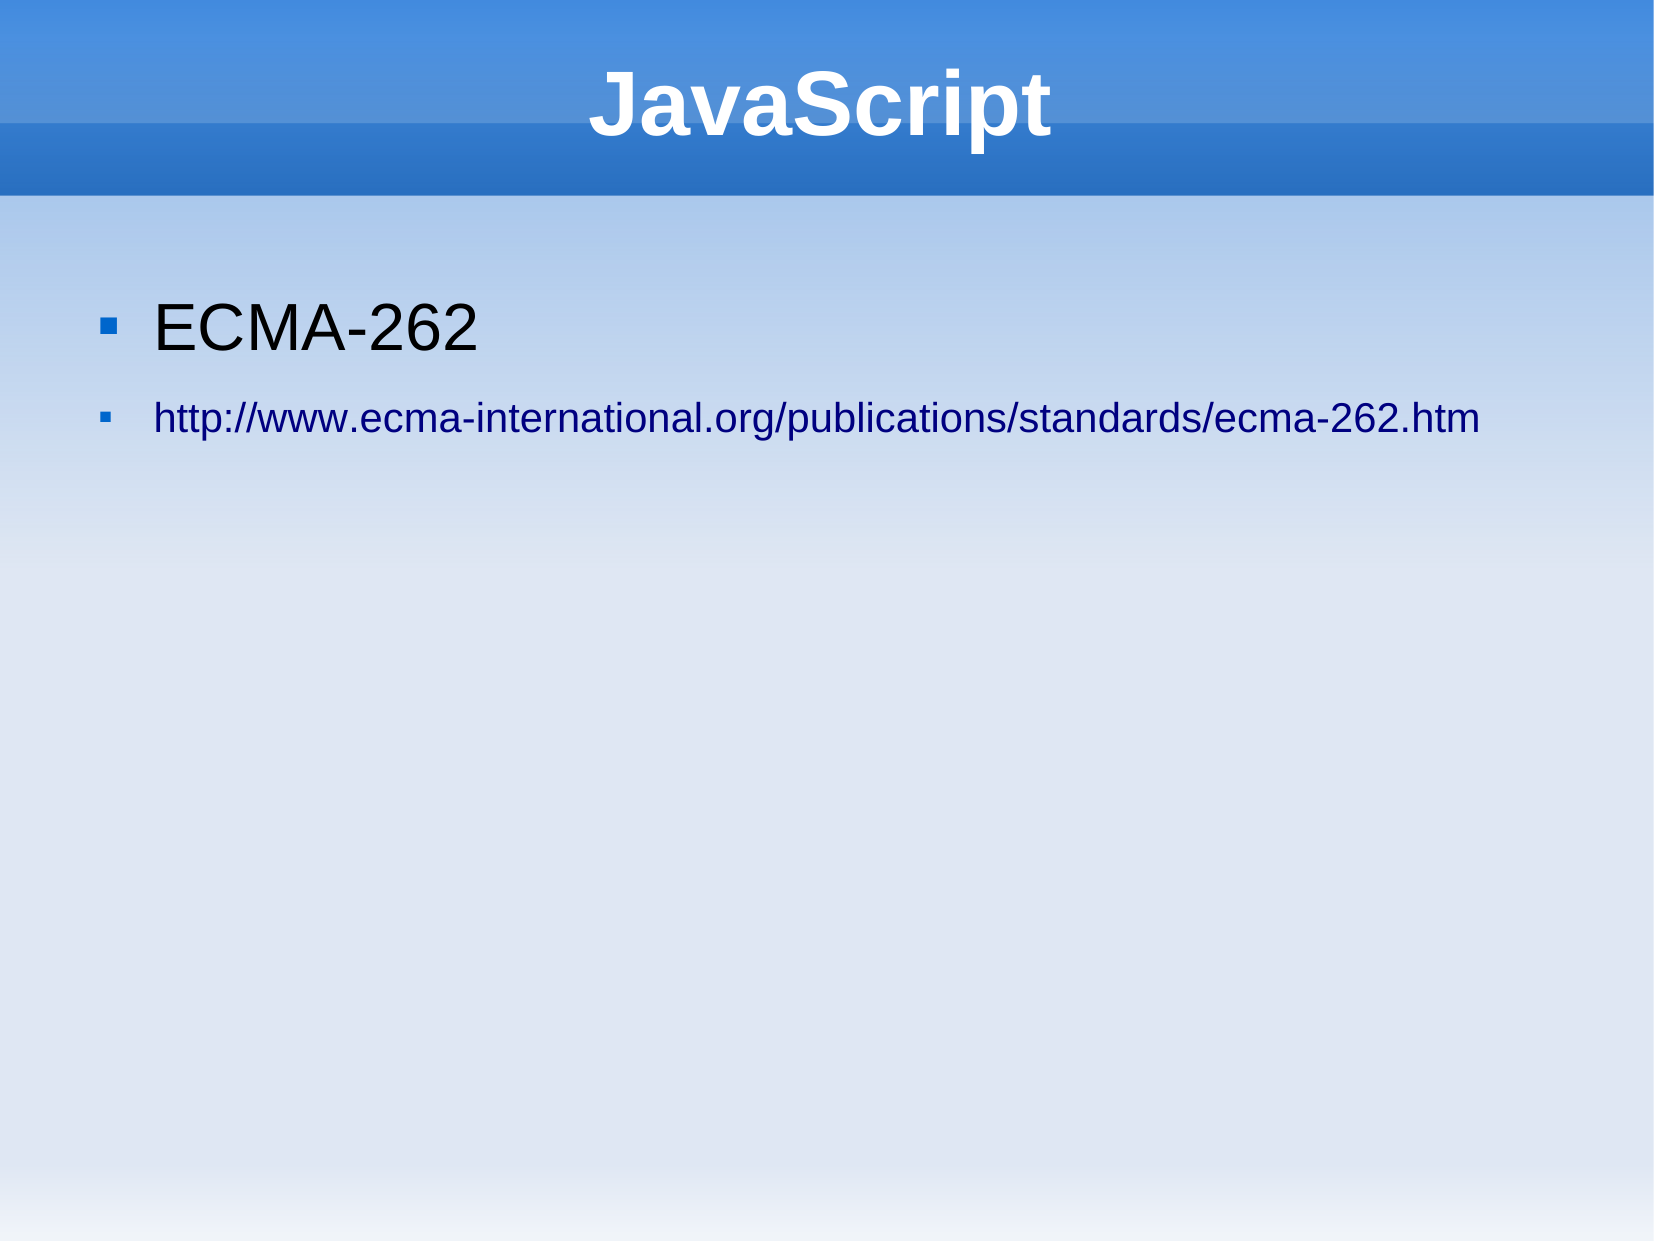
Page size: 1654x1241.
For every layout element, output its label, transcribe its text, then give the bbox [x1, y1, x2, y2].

picture [0, 0, 1654, 1241]
title JavaScript [76, 0, 1565, 208]
list ECMA-262 http://www.ecma-international.org/publications/standards/ecma-262.htm [82, 290, 1571, 1109]
